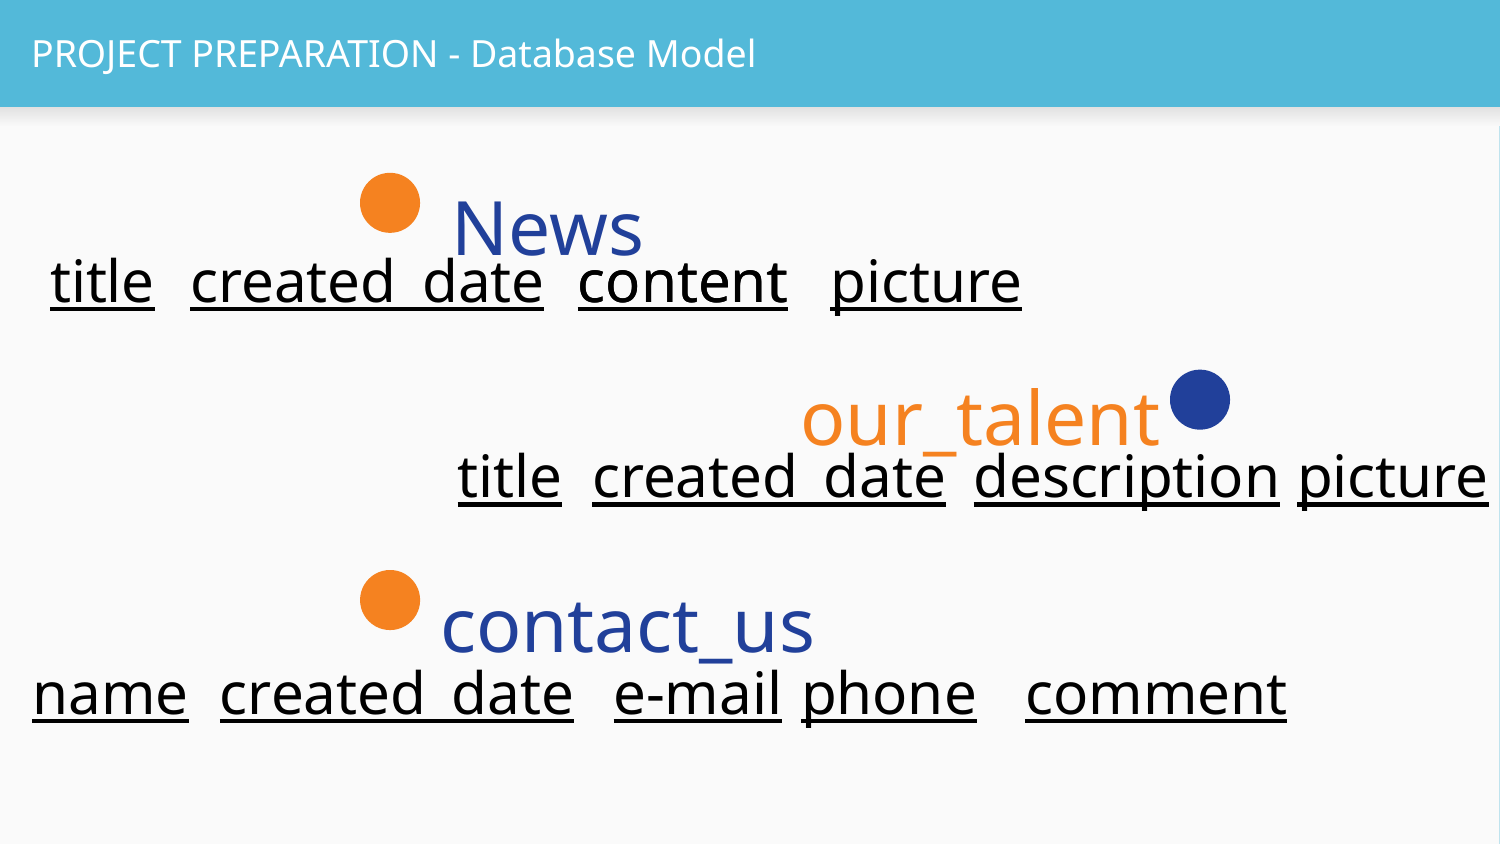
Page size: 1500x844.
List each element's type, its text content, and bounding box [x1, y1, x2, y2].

text_box picture [815, 232, 1022, 306]
text_box contact_us [425, 565, 844, 668]
text_box News [437, 168, 652, 272]
text_box title [35, 232, 154, 306]
title PROJECT PREPARATION - Database Model [16, 2, 1464, 102]
text_box name [17, 644, 187, 718]
text_box created_date [205, 644, 574, 718]
text_box description [958, 428, 1273, 502]
text_box [360, 172, 421, 233]
text_box created_date [175, 232, 545, 306]
text_box our_talent [785, 357, 1165, 461]
text_box comment [1010, 644, 1279, 718]
text_box phone [786, 644, 982, 718]
text_box title [442, 428, 562, 502]
text_box e-mail [598, 644, 786, 718]
text_box created_date [577, 428, 946, 502]
text_box content [563, 232, 787, 306]
text_box picture [1282, 428, 1488, 502]
text_box [1170, 369, 1231, 430]
text_box [360, 570, 421, 631]
